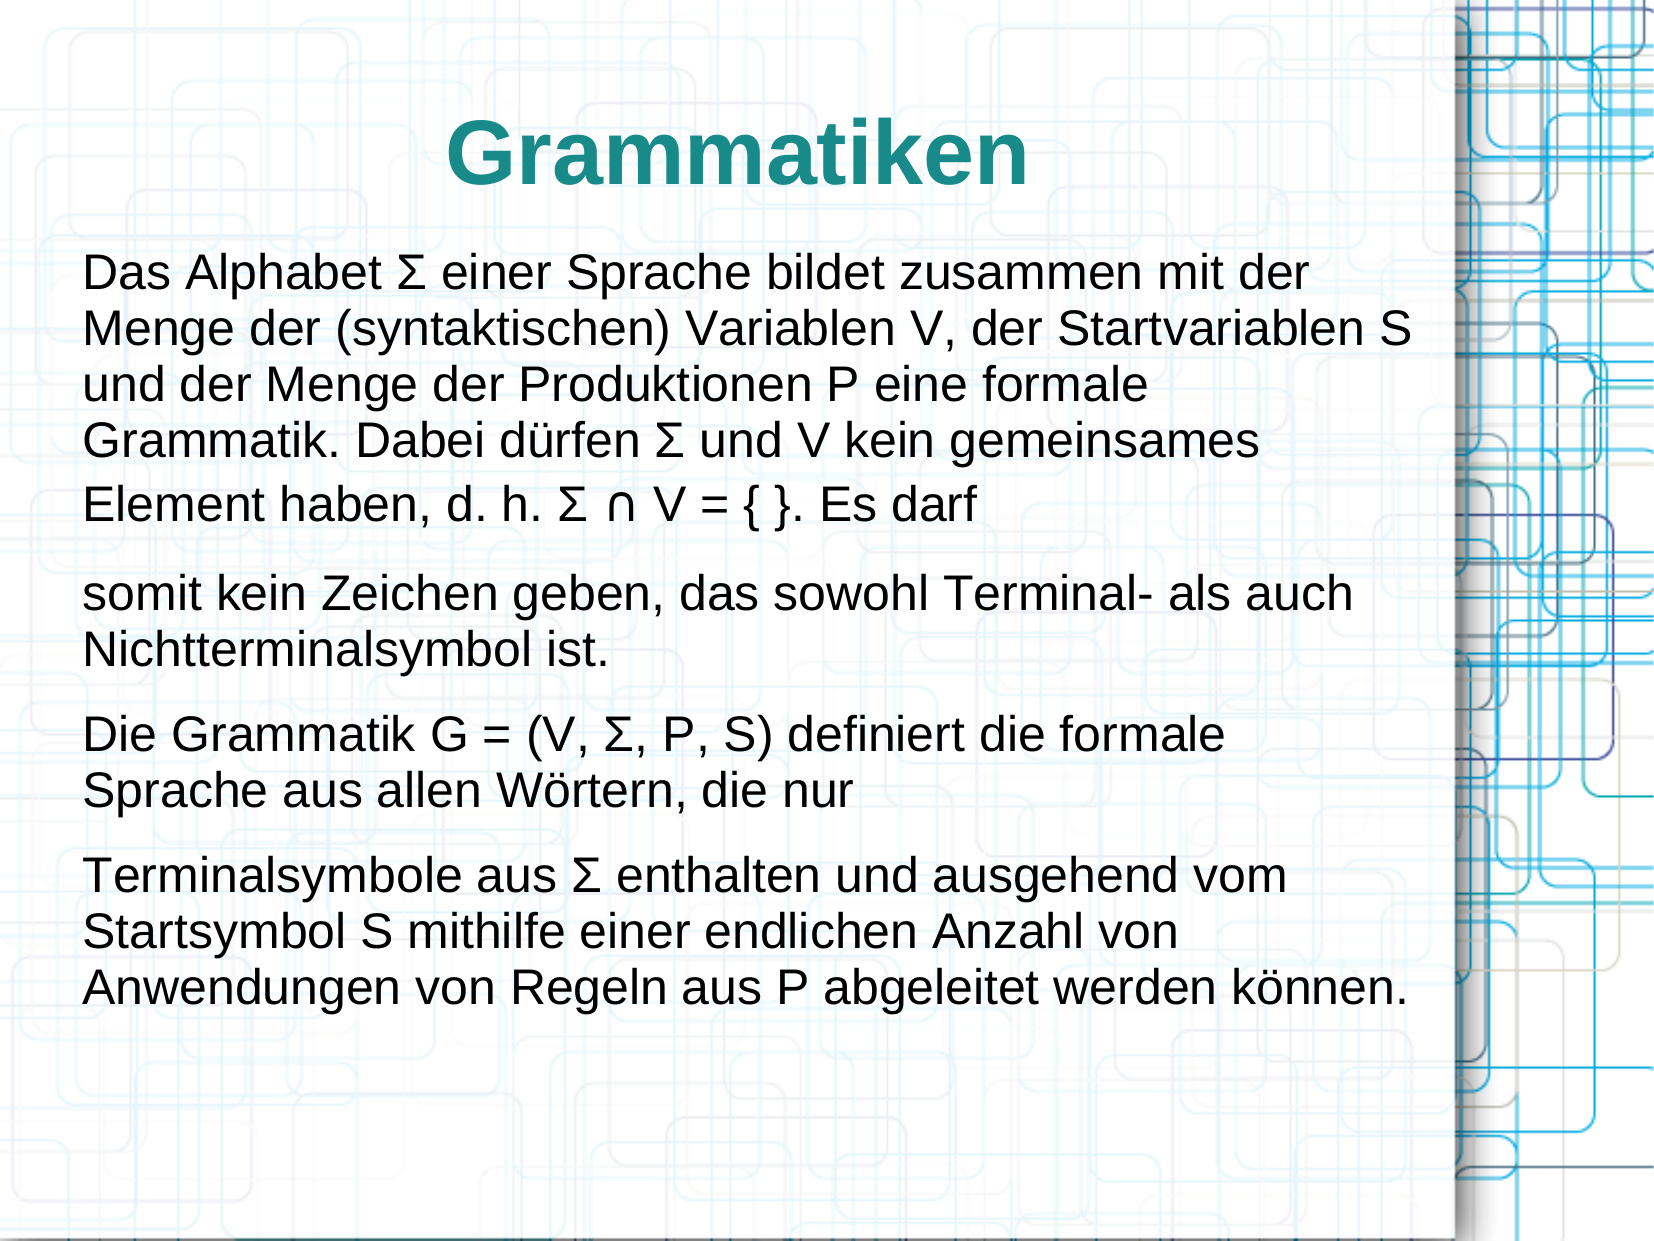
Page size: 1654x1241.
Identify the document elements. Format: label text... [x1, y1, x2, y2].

picture [0, 0, 1654, 1241]
title Grammatiken [59, 49, 1418, 257]
list Das Alphabet Σ einer Sprache bildet zusammen mit der Menge der (syntaktischen) Variablen V, der Startvariablen S und der Menge der Produktionen P eine formale Grammatik. Dabei dürfen Σ und V kein gemeinsames Element haben, d. h. Σ ∩ V = { }. Es darf somit kein Zeichen geben, das sowohl Terminal- als auch Nichtterminalsymbol ist. Die Grammatik G = (V, Σ, P, S) definiert die formale Sprache aus allen Wörtern, die nur Terminalsymbole aus Σ enthalten und ausgehend vom Startsymbol S mithilfe einer endlichen Anzahl von Anwendungen von Regeln aus P abgeleitet werden können. [82, 244, 1418, 1063]
